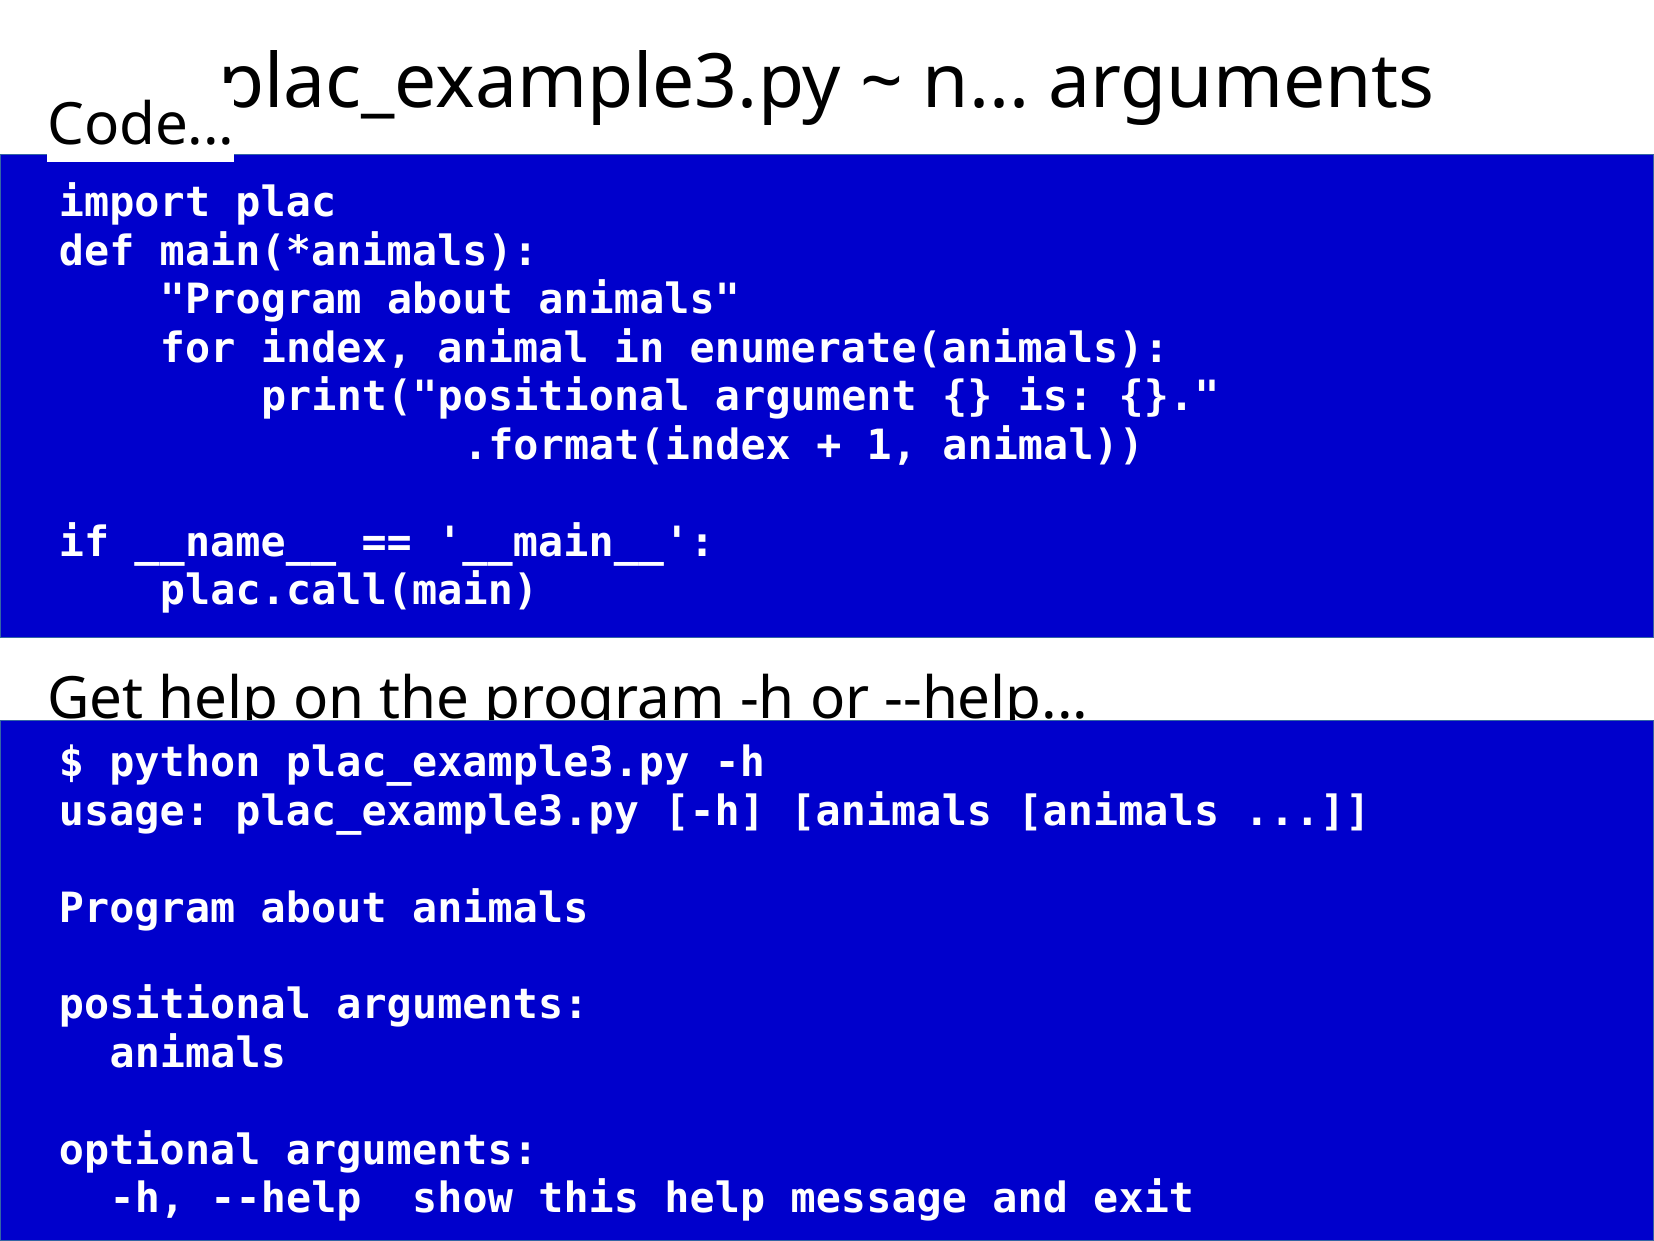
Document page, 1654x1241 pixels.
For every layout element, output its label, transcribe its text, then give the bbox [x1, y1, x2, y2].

title plac_example3.py ~ n... arguments [82, 36, 1571, 82]
text_box import plac def main(*animals): "Program about animals" for index, animal in enumerate(animals): print("positional argument {} is: {}." .format(index + 1, animal)) if __name__ == '__main__': plac.call(main) [0, 154, 1654, 638]
text_box Code... [47, 82, 1619, 165]
text_box $ python plac_example3.py -h usage: plac_example3.py [-h] [animals [animals ...]] Program about animals positional arguments: animals optional arguments: -h, --help show this help message and exit [0, 720, 1654, 1241]
text_box Get help on the program -h or --help... [47, 656, 1619, 720]
